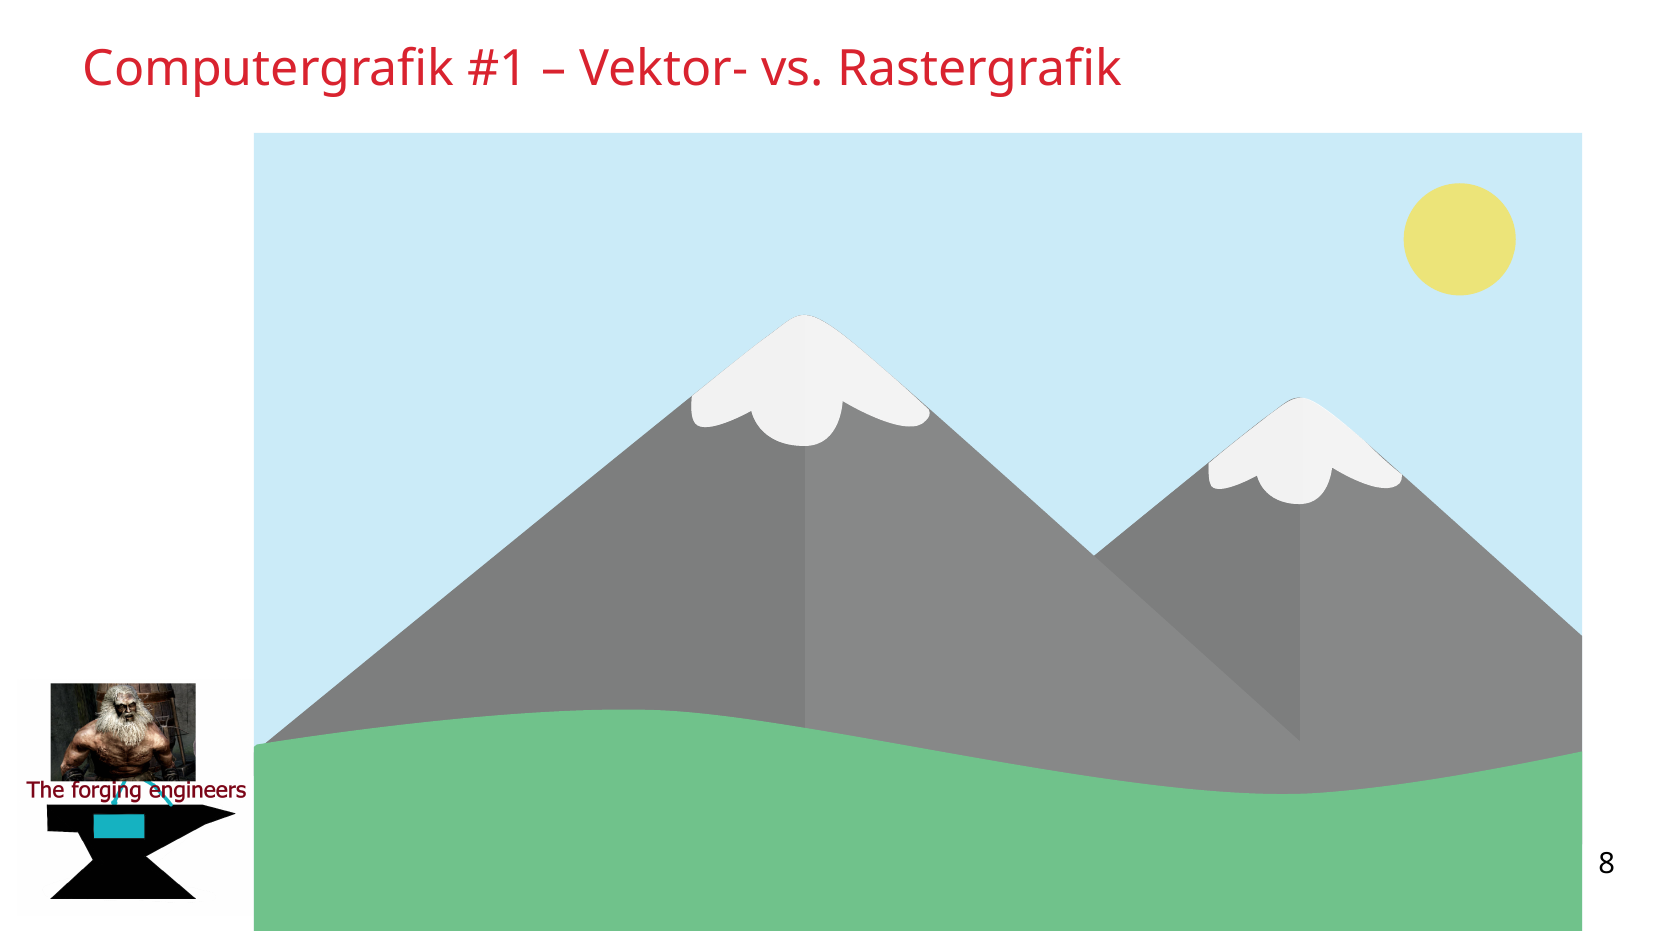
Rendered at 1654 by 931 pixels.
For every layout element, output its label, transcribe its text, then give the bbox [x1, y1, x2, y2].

picture [17, 132, 1583, 931]
title Computergrafik #1 – Vektor- vs. Rastergrafik [82, 37, 1571, 95]
